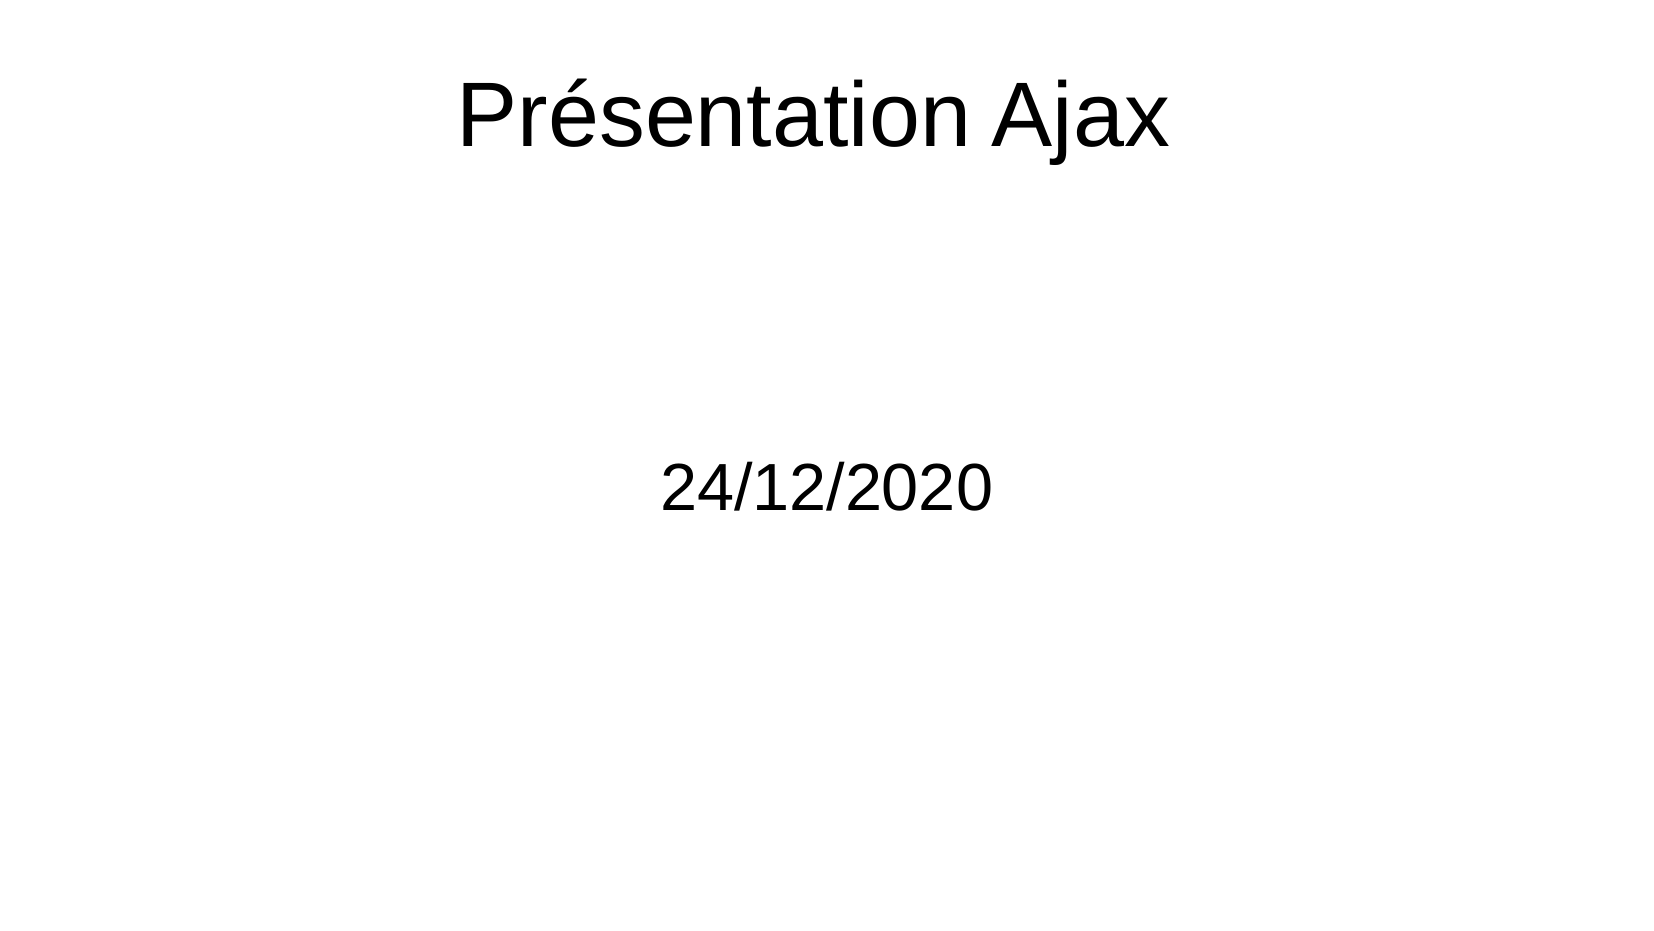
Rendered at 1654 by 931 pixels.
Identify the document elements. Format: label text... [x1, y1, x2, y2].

title Présentation Ajax [82, 37, 1571, 193]
subtitle 24/12/2020 [82, 217, 1571, 758]
